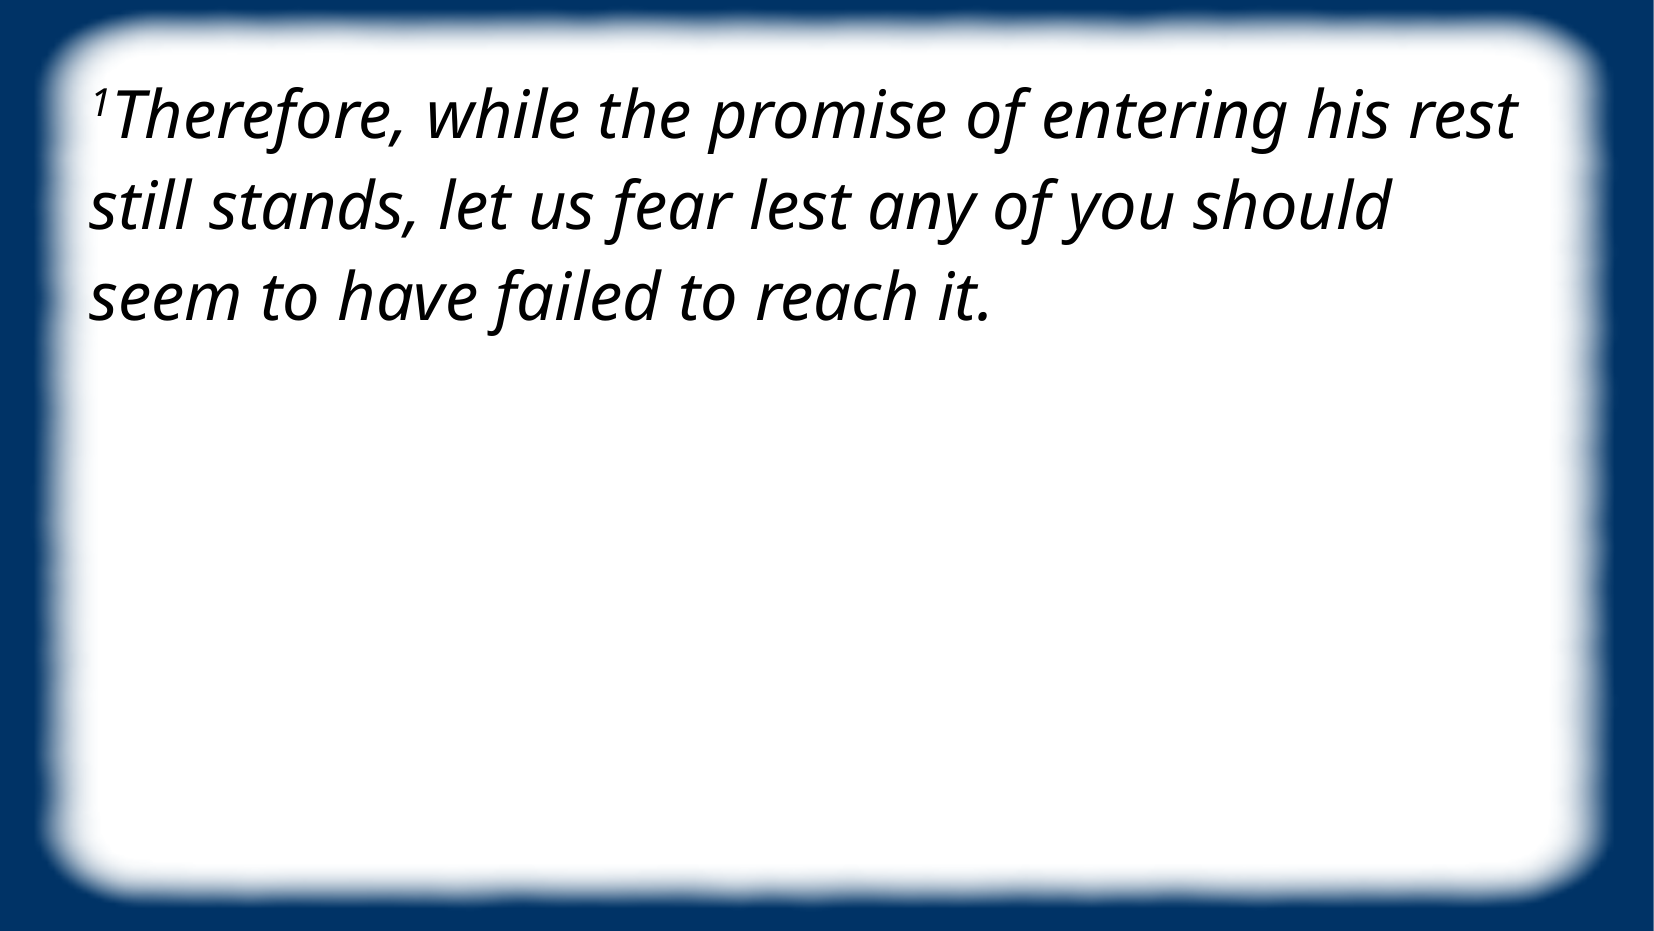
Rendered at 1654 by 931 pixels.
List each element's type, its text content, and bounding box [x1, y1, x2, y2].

text_box 1Therefore, while the promise of entering his rest still stands, let us fear lest any of you should seem to have failed to reach it. [75, 60, 1576, 361]
picture [0, 0, 1654, 931]
